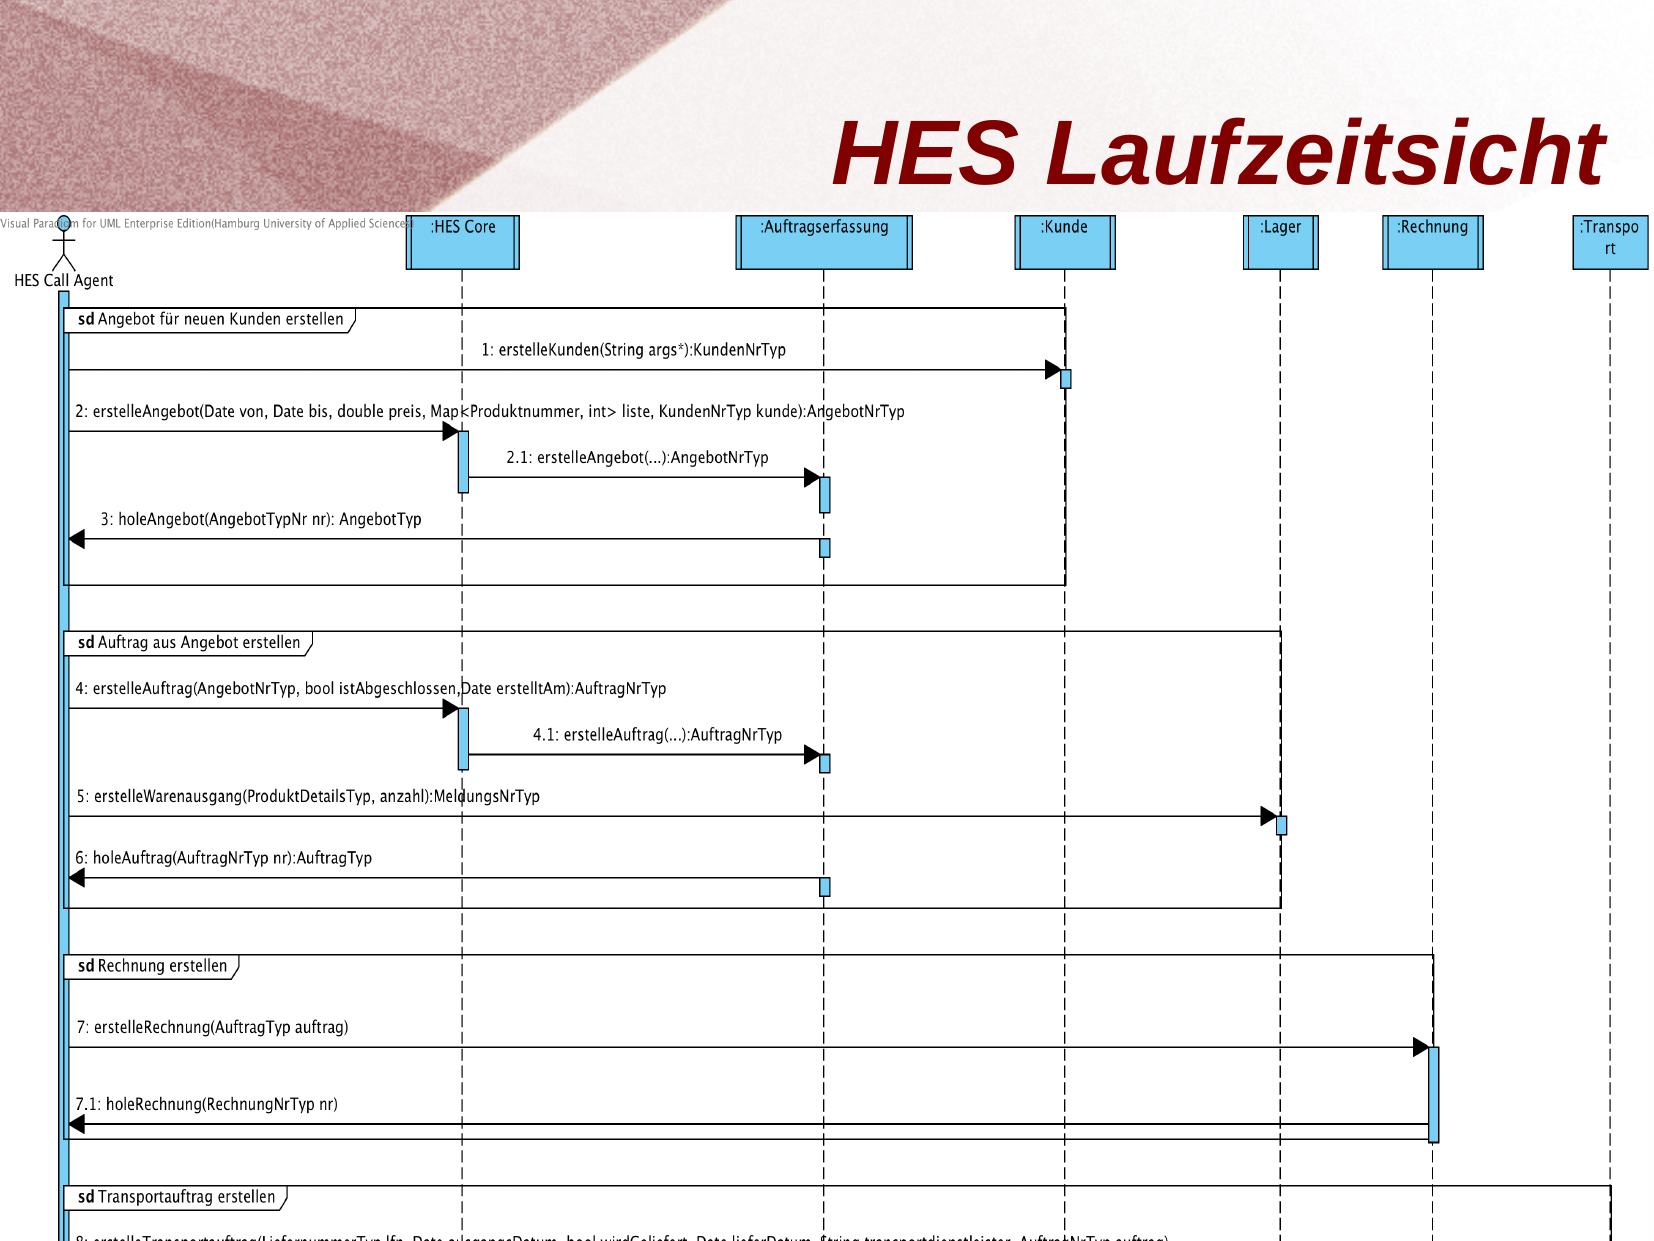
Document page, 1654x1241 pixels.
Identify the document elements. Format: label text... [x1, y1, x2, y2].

picture [0, 0, 1654, 1241]
title HES Laufzeitsicht [596, 49, 1607, 212]
